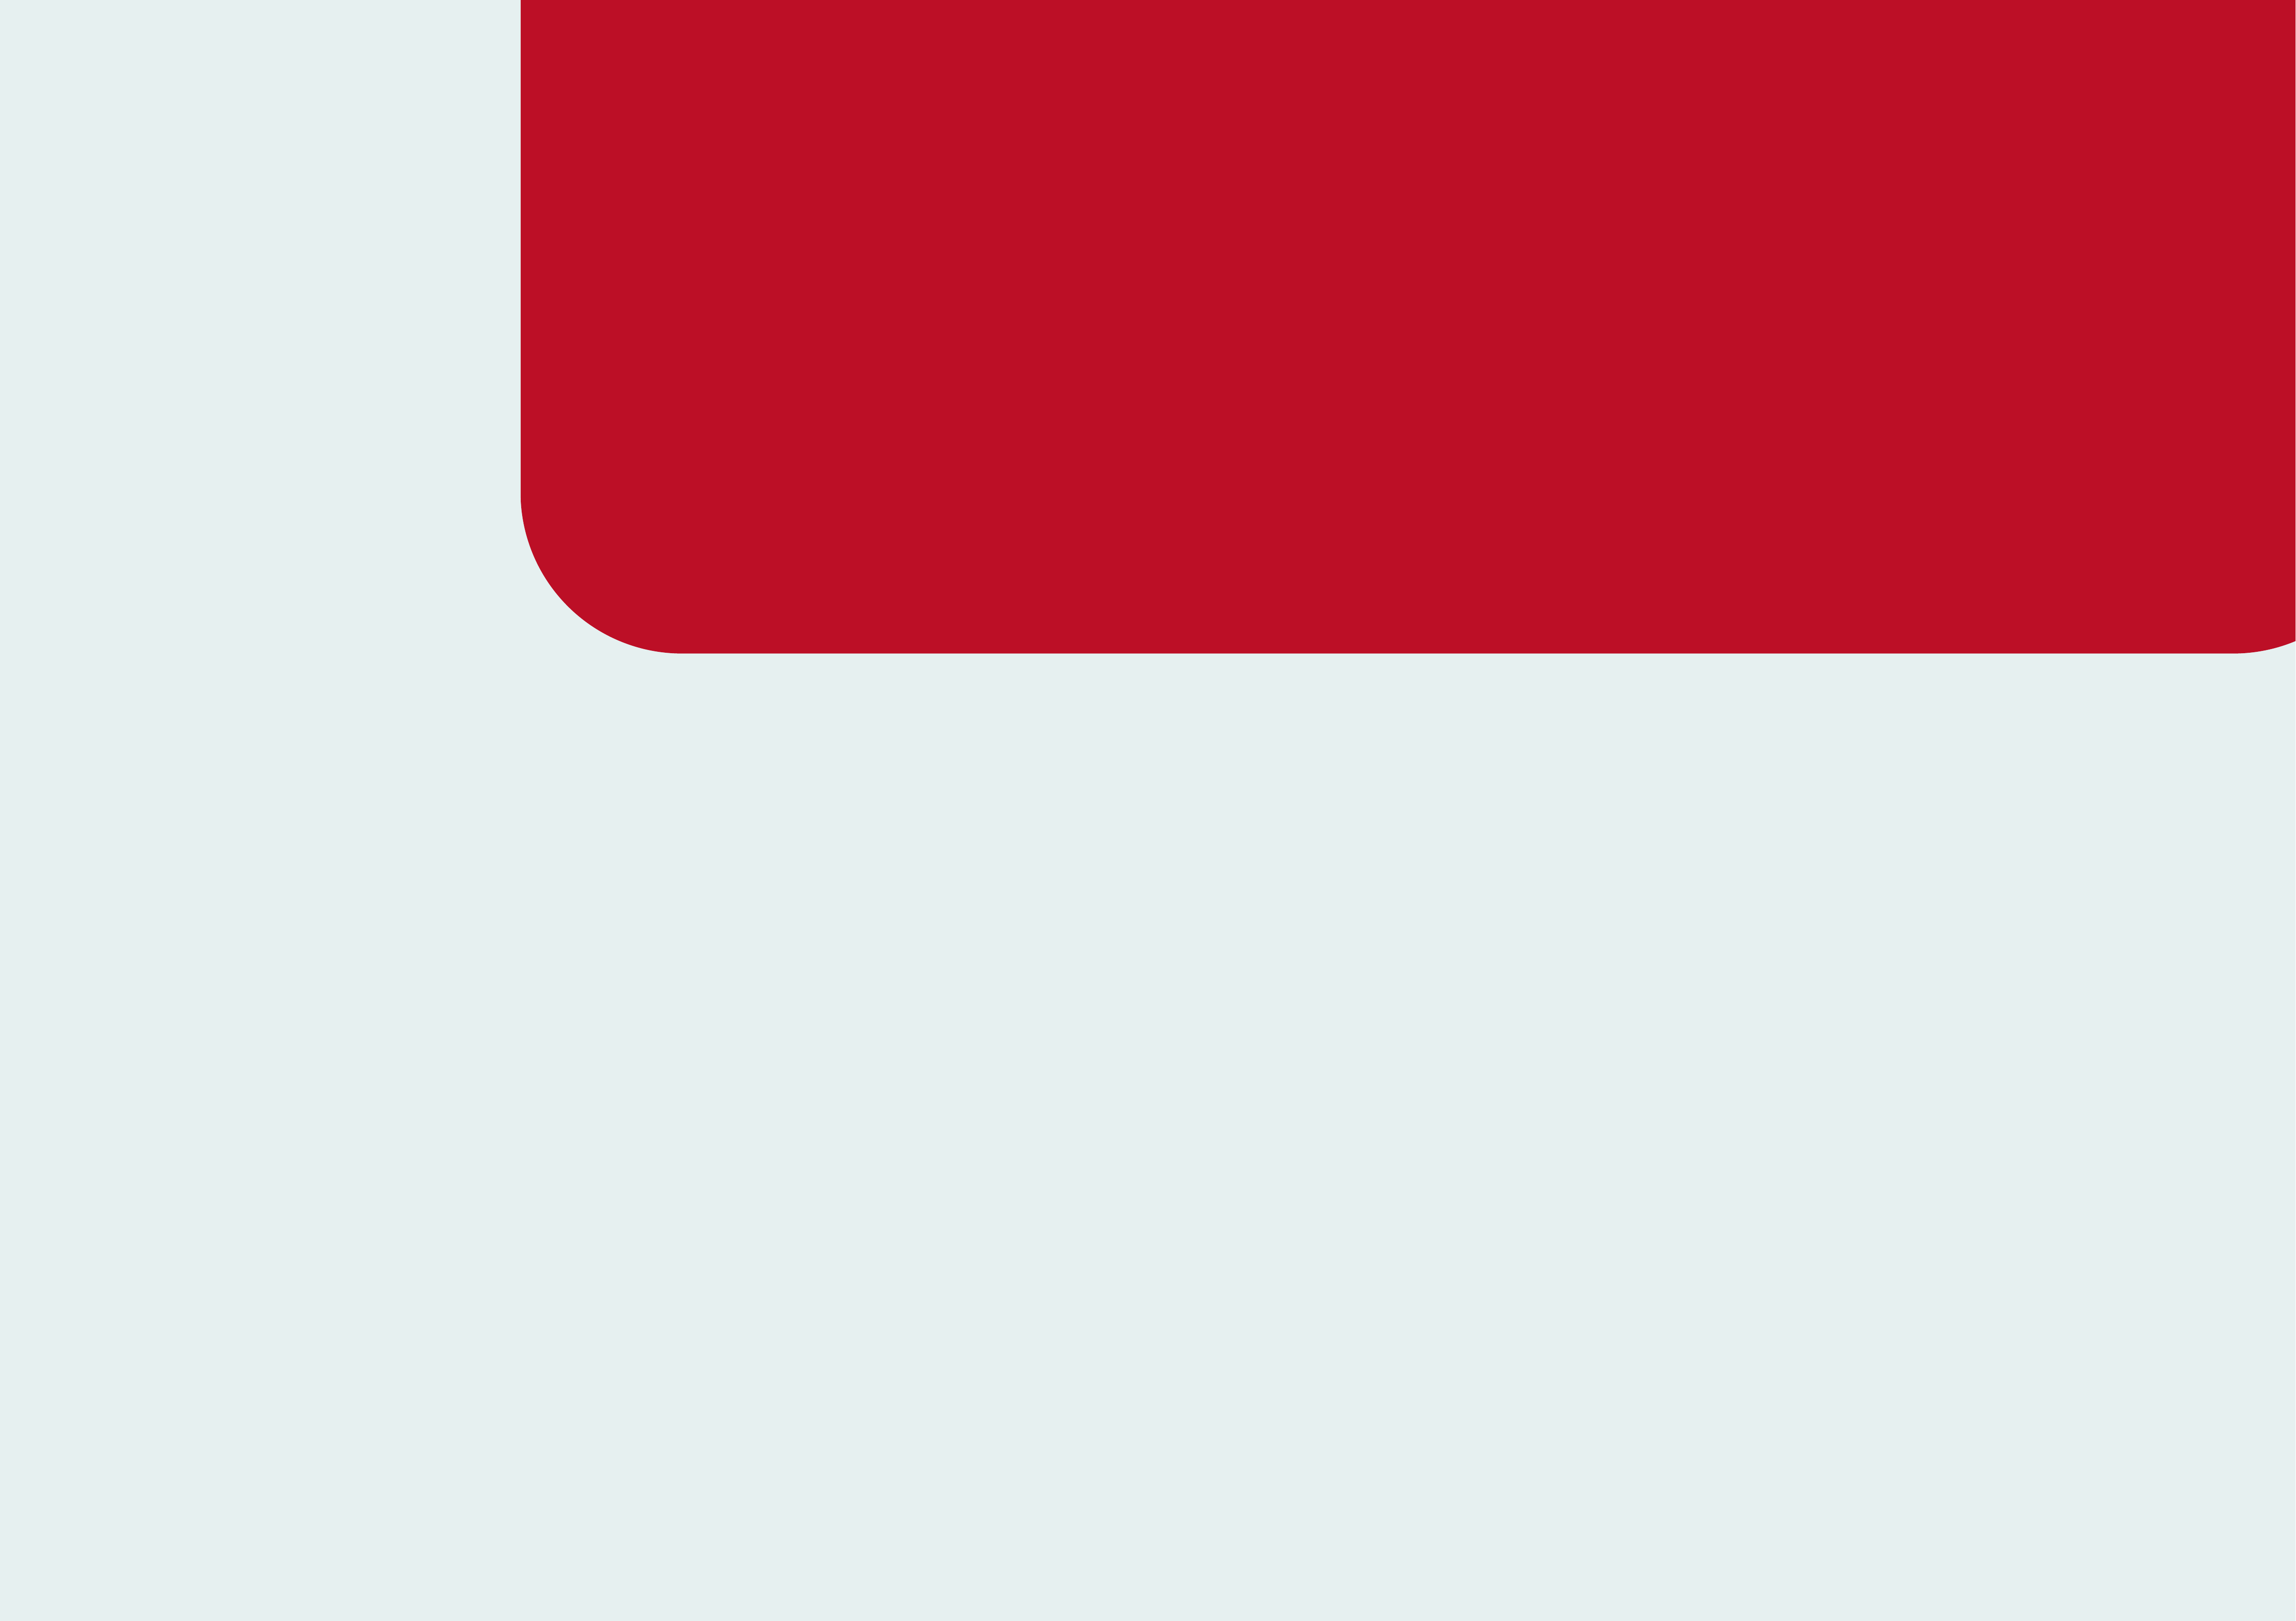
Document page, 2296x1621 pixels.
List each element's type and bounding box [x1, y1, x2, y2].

text_box [0, 0, 2296, 1621]
